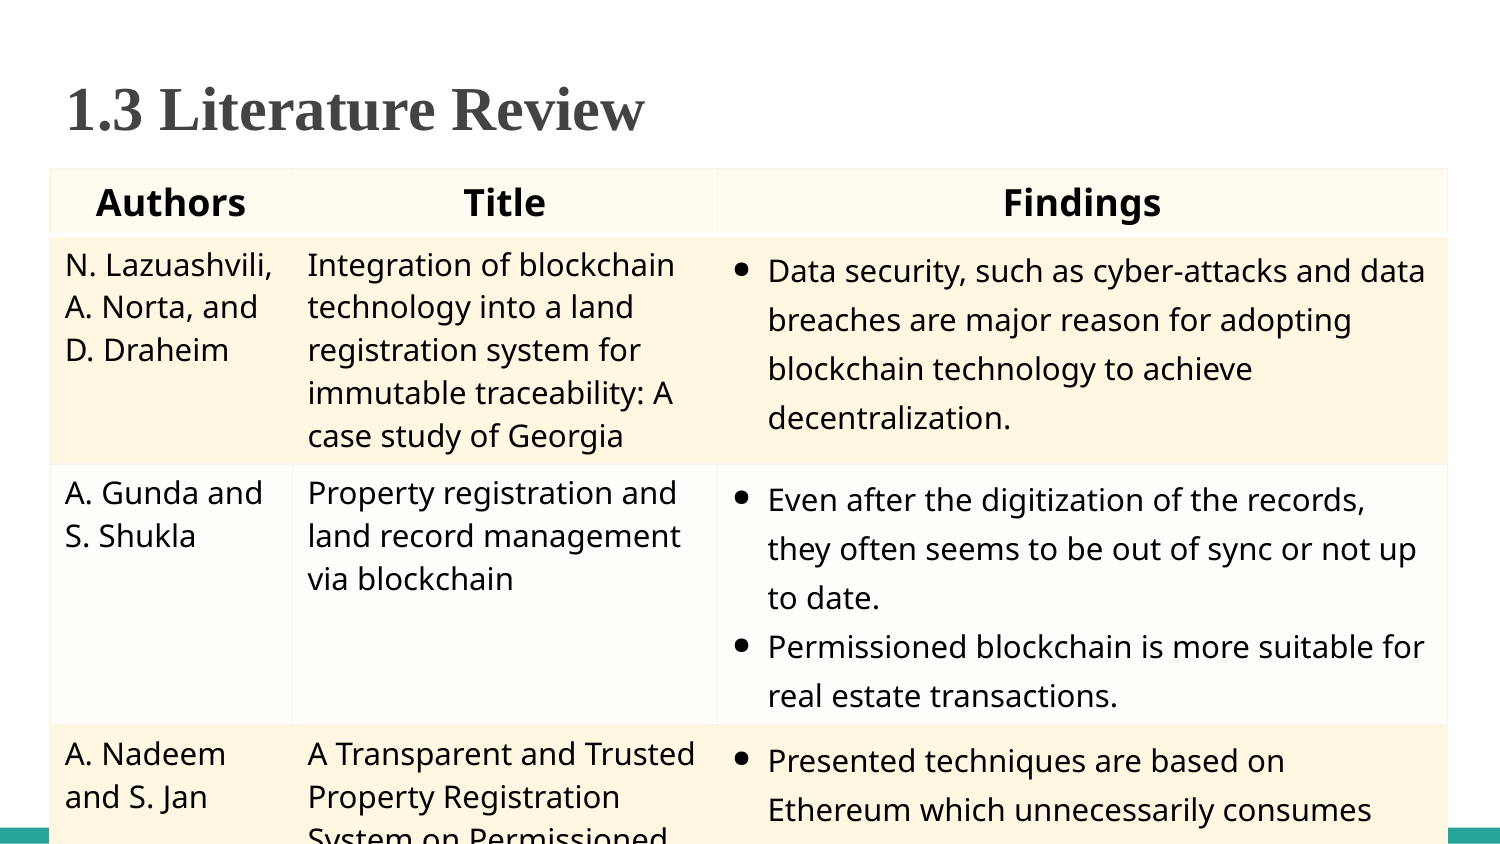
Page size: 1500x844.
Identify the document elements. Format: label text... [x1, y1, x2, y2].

table_cell Integration of blockchain technology into a land registration system for immutable traceability: A case study of Georgia [293, 237, 717, 463]
table_cell N. Lazuashvili, A. Norta, and D. Draheim [51, 237, 292, 463]
table_cell Even after the digitization of the records, they often seems to be out of sync or not up to date. Permissioned blockchain is more suitable for real estate transactions. [718, 465, 1447, 724]
table_cell Presented techniques are based on Ethereum which unnecessarily consumes ethers for every transaction. [718, 725, 1447, 844]
table_header Title [293, 170, 717, 233]
table_header Findings [718, 170, 1447, 233]
table_cell A. Gunda and S. Shukla [51, 465, 292, 724]
table_header Authors [51, 170, 292, 233]
table_cell Data security, such as cyber-attacks and data breaches are major reason for adopting blockchain technology to achieve decentralization. [718, 237, 1447, 463]
table_cell A. Nadeem and S. Jan [51, 725, 292, 844]
table_cell A Transparent and Trusted Property Registration System on Permissioned Blockchain [293, 725, 717, 844]
table_cell Property registration and land record management via blockchain [293, 465, 717, 724]
text_box 1.3 Literature Review [51, 53, 1449, 154]
